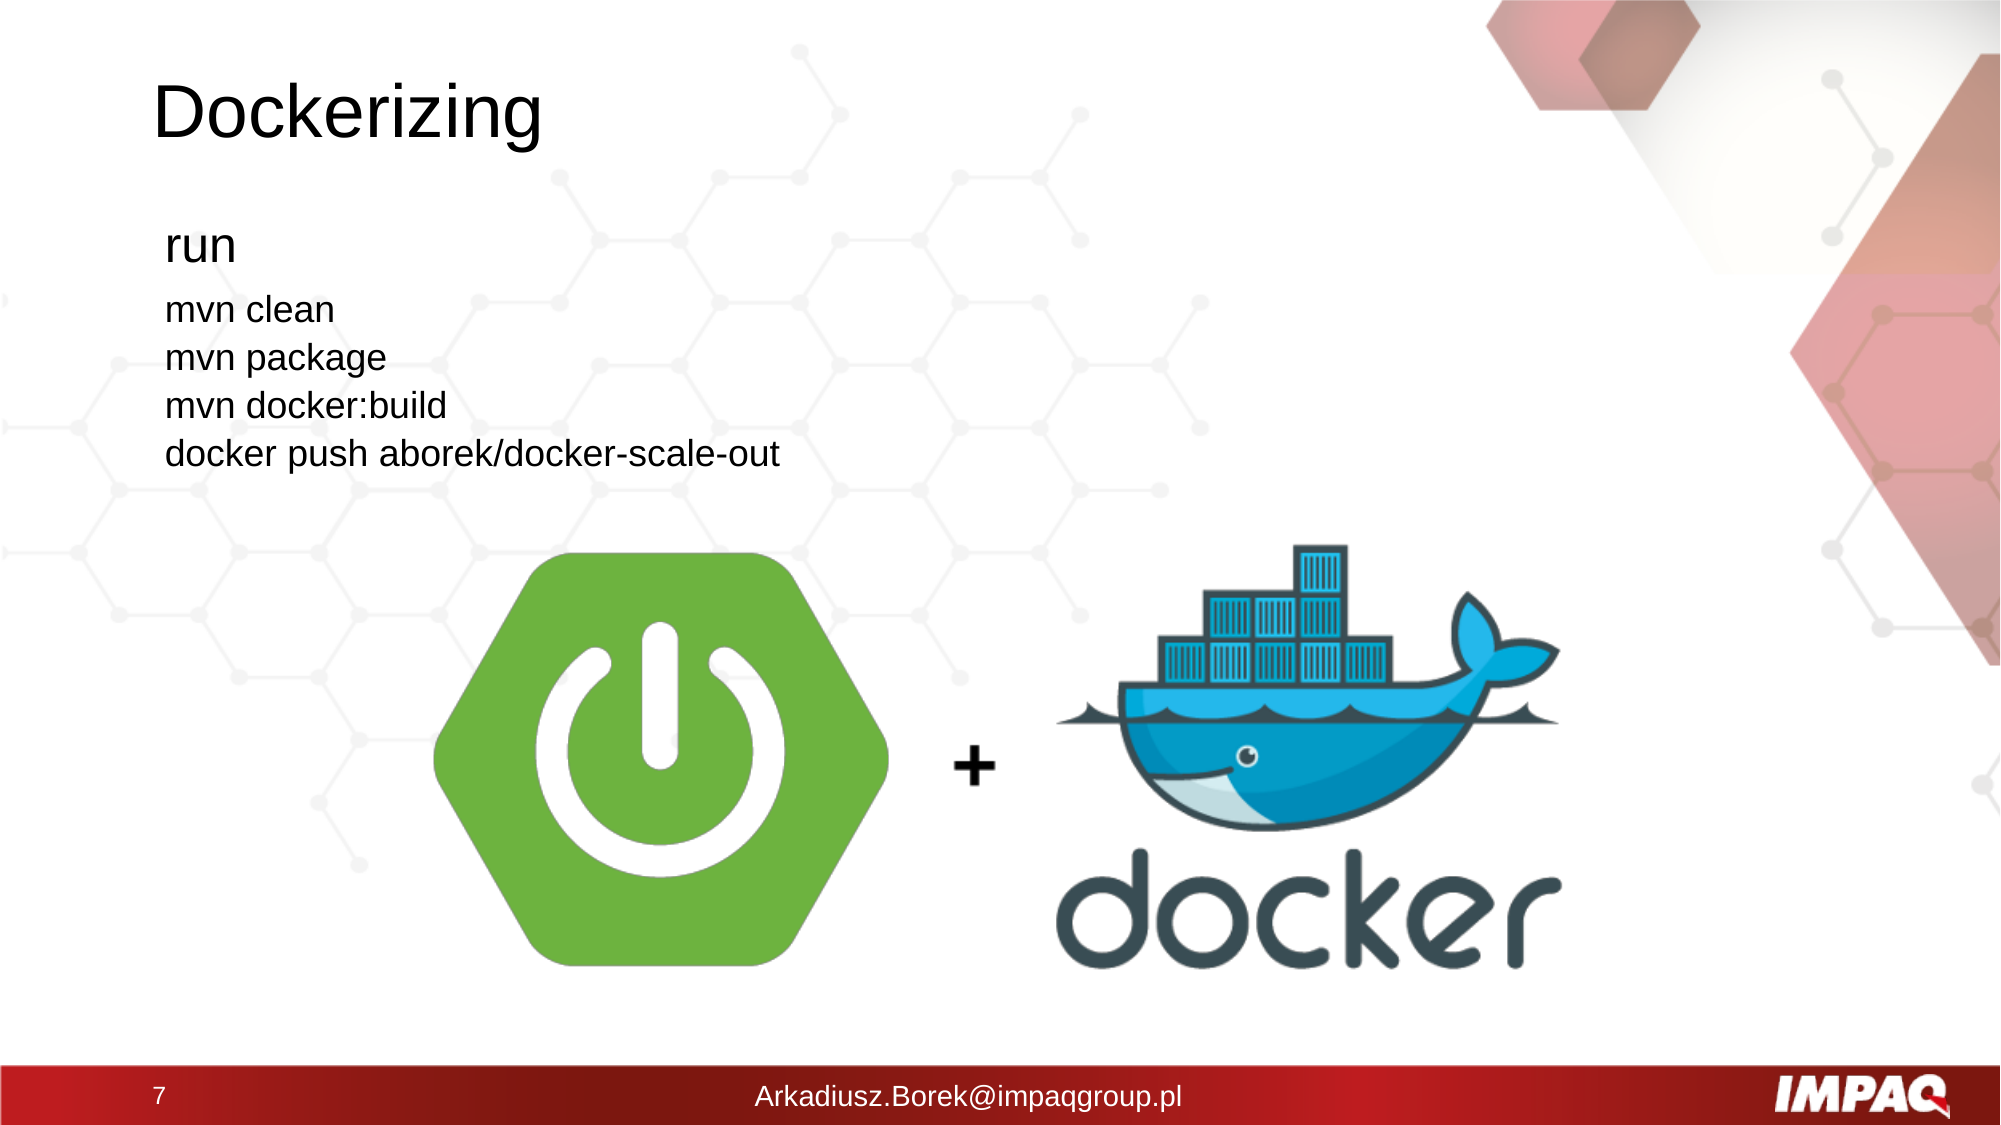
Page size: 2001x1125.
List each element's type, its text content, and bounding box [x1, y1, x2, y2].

slide_number <number> [137, 1065, 587, 1125]
text_box Dockerizing [137, 59, 1863, 168]
text_box mvn clean mvn package mvn docker:build docker push aborek/docker-scale-out [150, 282, 1801, 482]
picture [0, 0, 2001, 1125]
text_box run [150, 210, 1801, 282]
text_box Arkadiusz.Borek@impaqgroup.pl [587, 1065, 1351, 1125]
